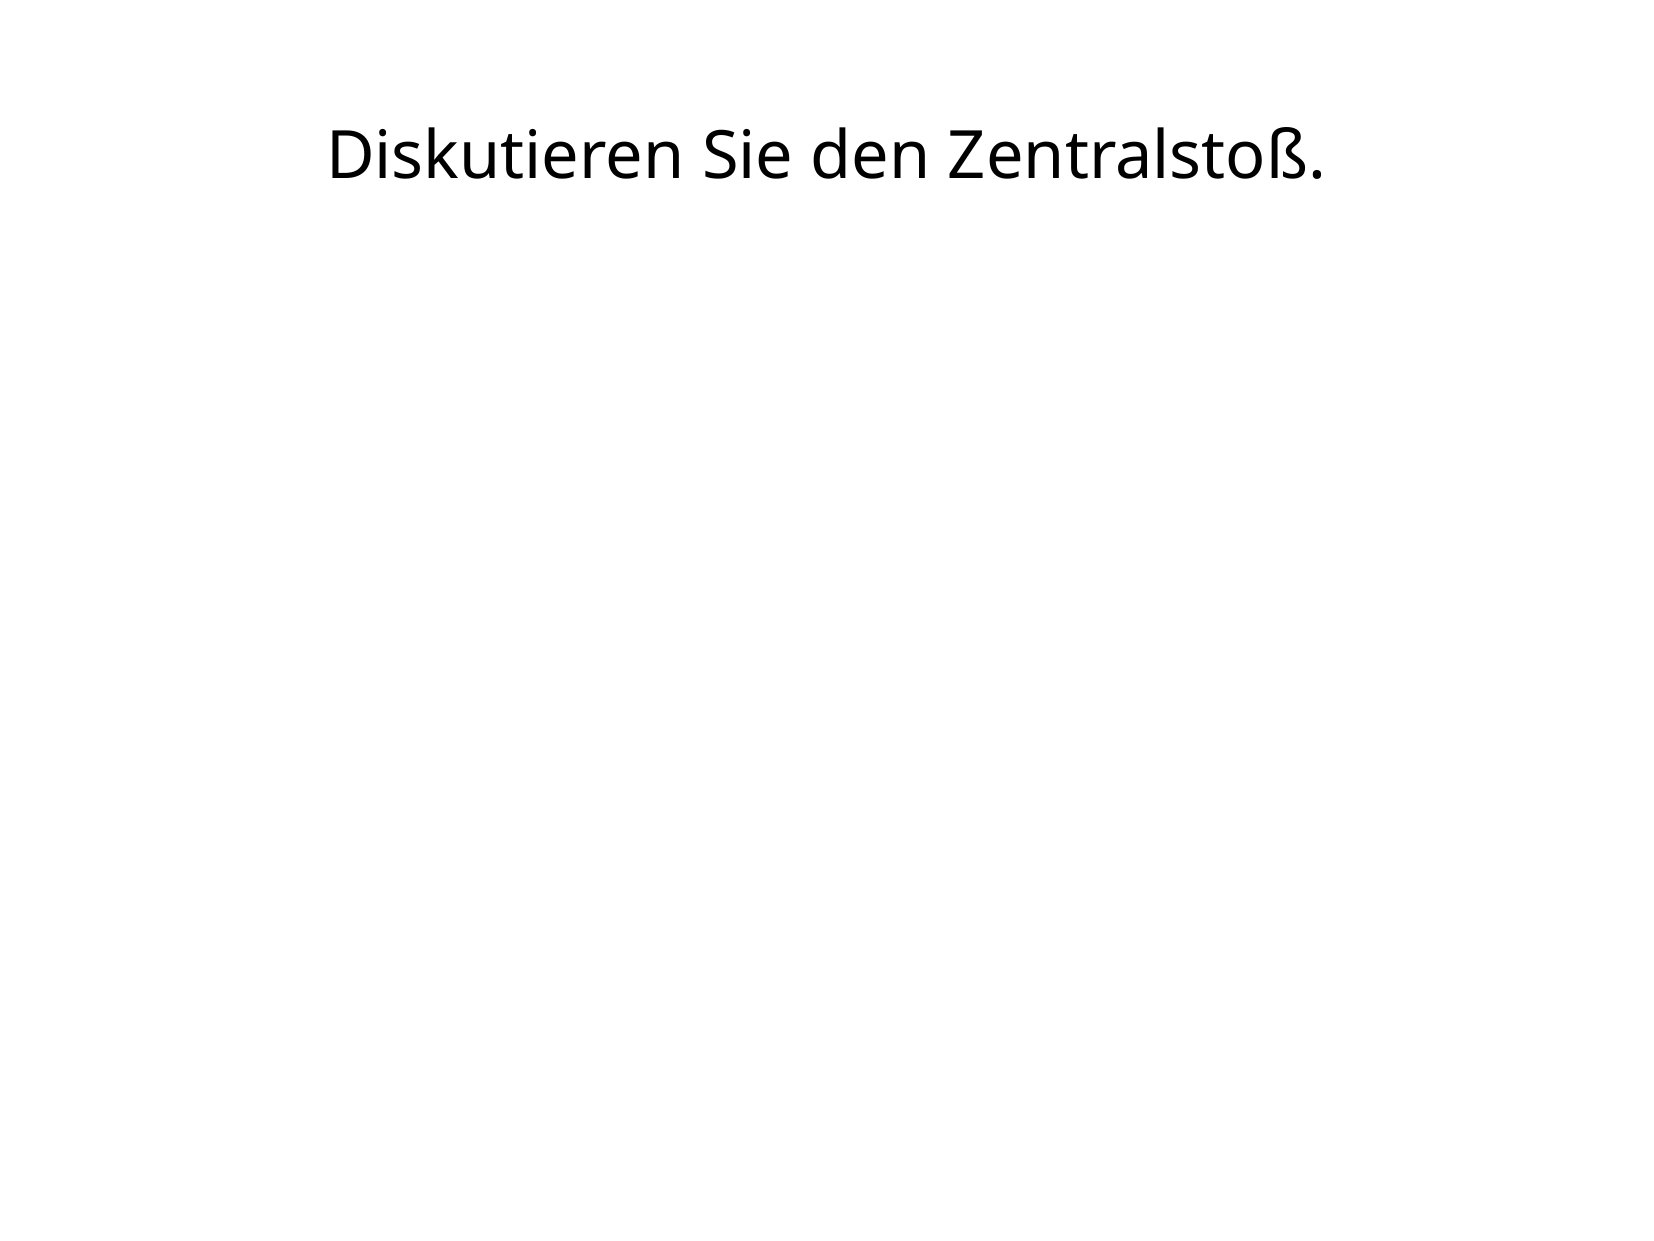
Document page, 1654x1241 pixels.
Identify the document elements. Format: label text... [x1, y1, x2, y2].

title Diskutieren Sie den Zentralstoß. [82, 49, 1571, 257]
